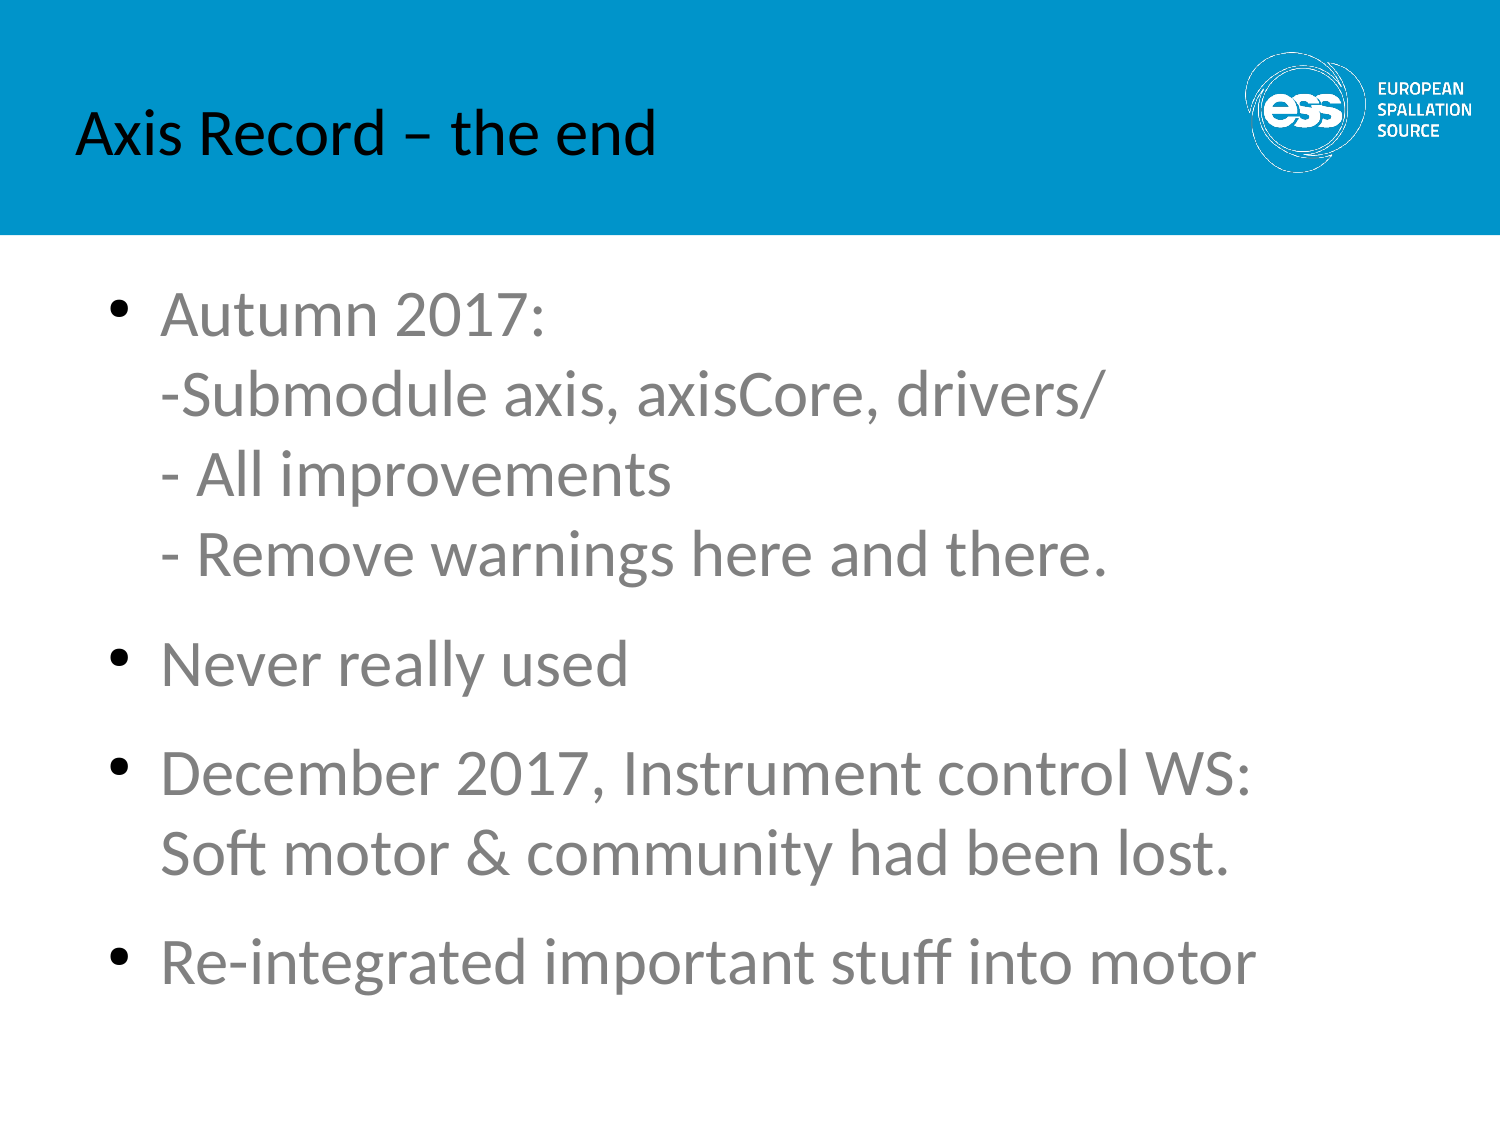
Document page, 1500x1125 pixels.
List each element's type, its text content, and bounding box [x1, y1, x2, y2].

picture [1264, 94, 1342, 127]
picture [1400, 83, 1407, 94]
picture [1418, 104, 1423, 115]
picture [1422, 125, 1428, 134]
picture [1443, 86, 1450, 93]
picture [1454, 83, 1458, 94]
title Axis Record – the end [75, 45, 1247, 233]
picture [1423, 83, 1430, 94]
picture [1398, 109, 1406, 115]
picture [1409, 104, 1415, 115]
picture [1436, 104, 1444, 115]
picture [1379, 83, 1385, 94]
picture [1389, 104, 1393, 115]
picture [1432, 125, 1438, 136]
list Autumn 2017: -Submodule axis, axisCore, drivers/ - All improvements - Remove warnings here and there. Never really used December 2017, Instrument control WS: Soft motor & community had been lost. Re-integrated important stuff into motor [75, 262, 1426, 1005]
